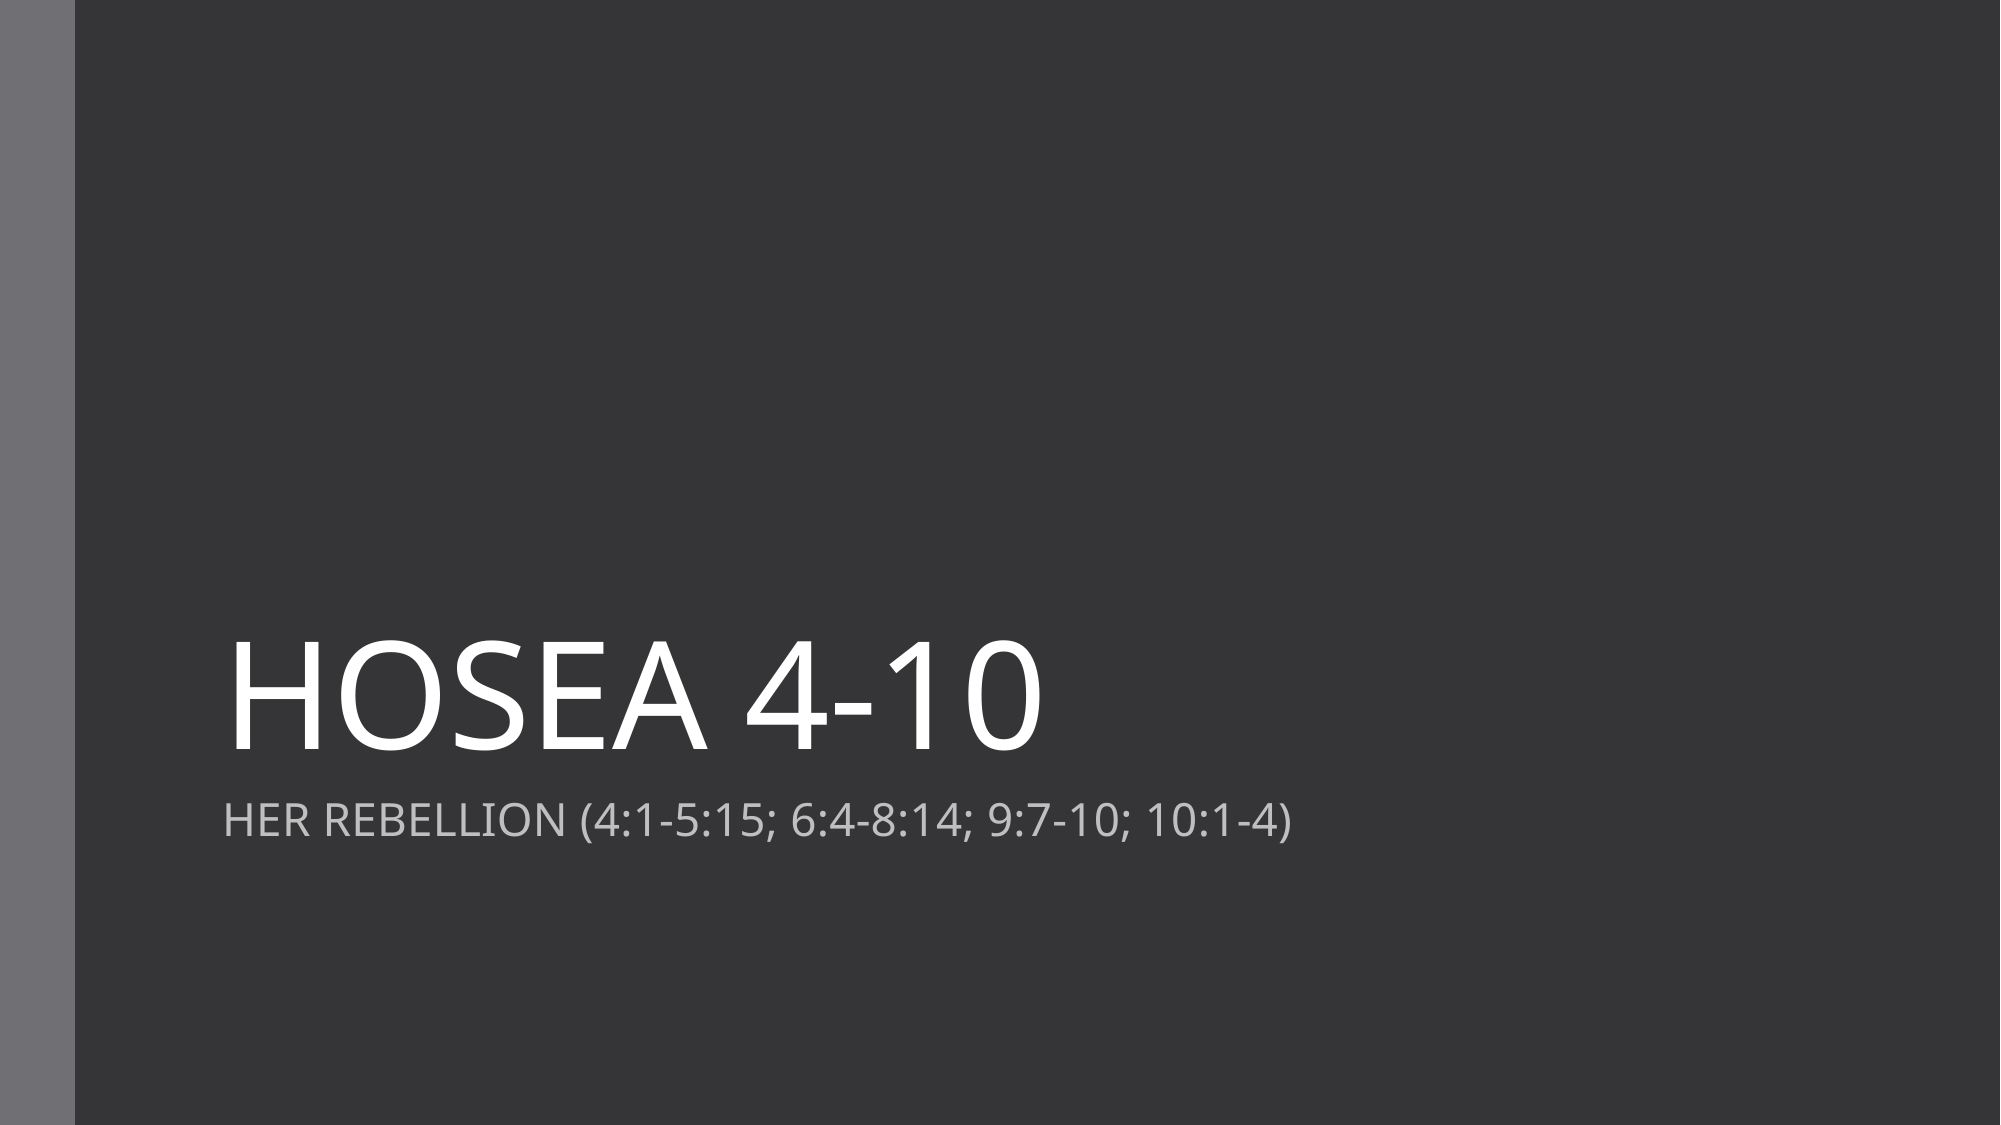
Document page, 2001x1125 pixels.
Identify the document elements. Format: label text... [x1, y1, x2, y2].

subtitle HER REBELLION (4:1-5:15; 6:4-8:14; 9:7-10; 10:1-4) [206, 787, 1752, 1066]
title HOSEA 4-10 [206, 124, 1752, 787]
